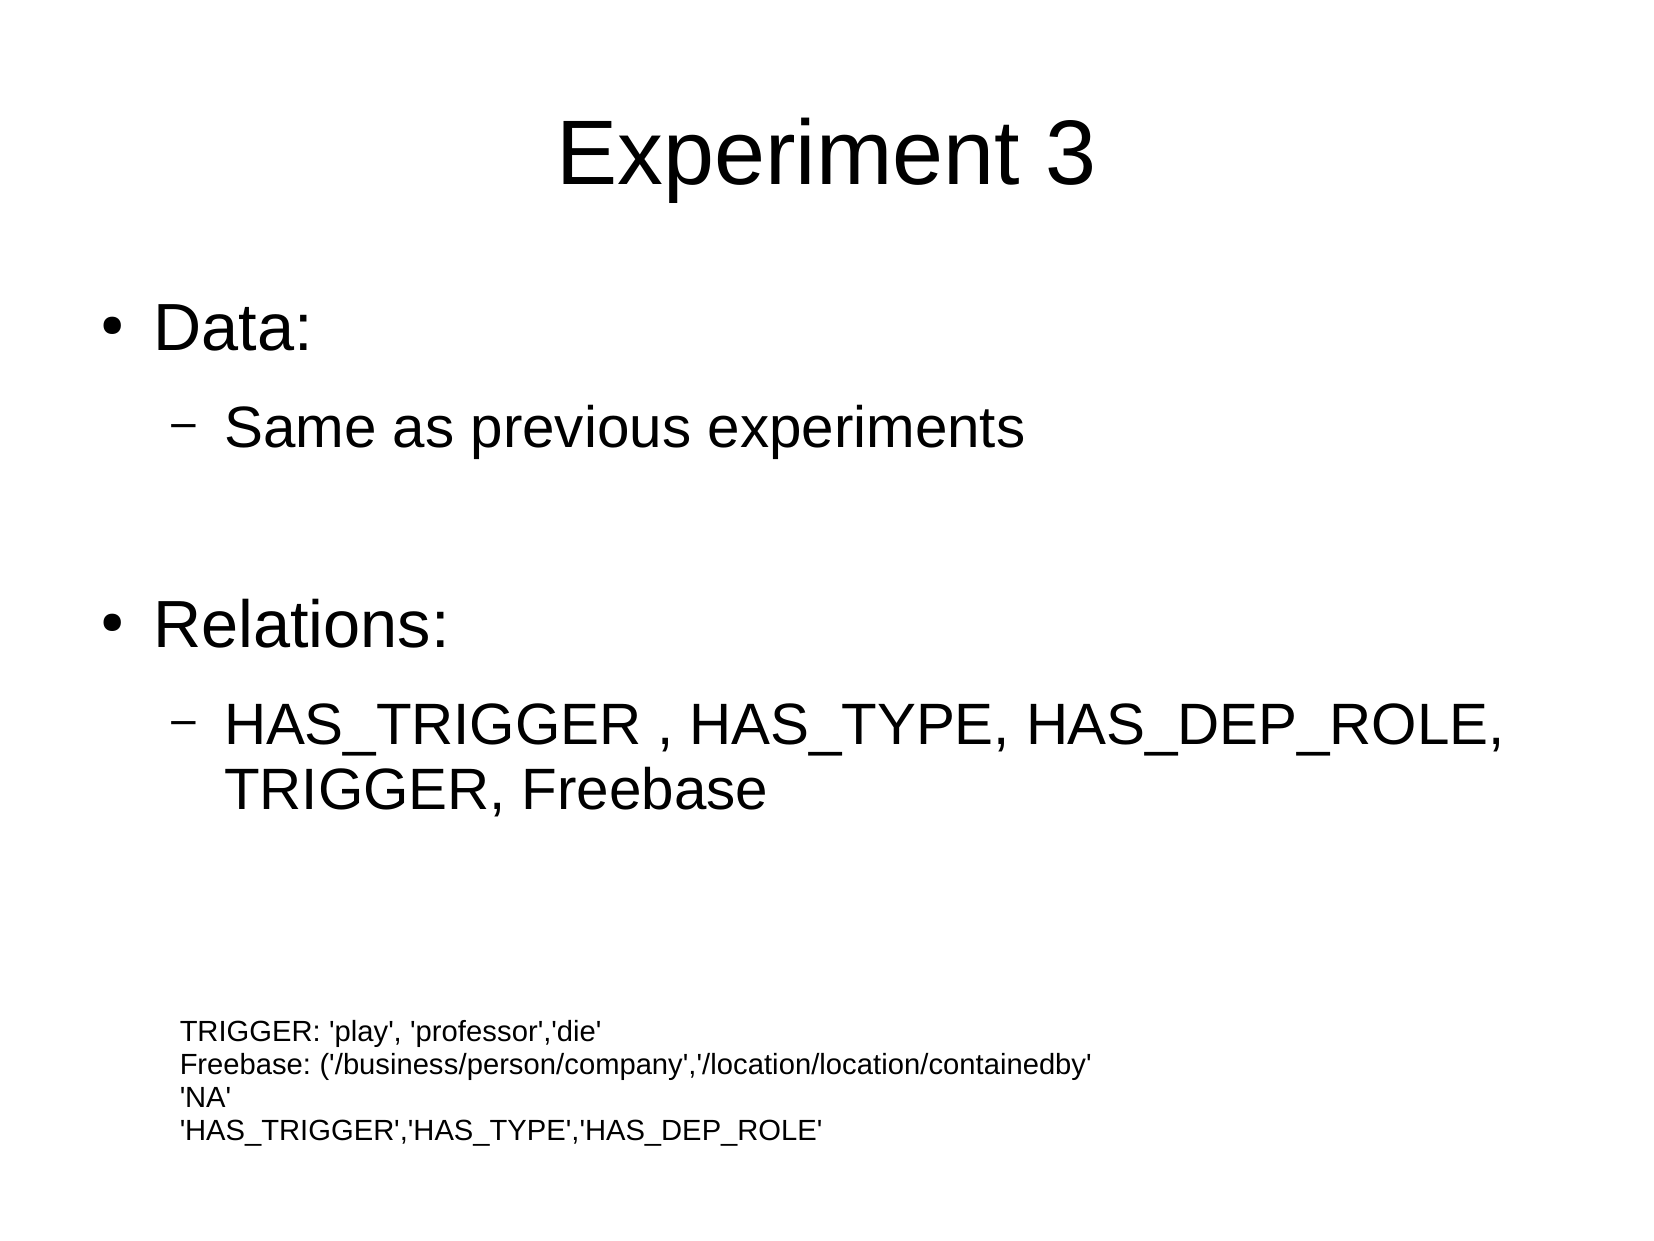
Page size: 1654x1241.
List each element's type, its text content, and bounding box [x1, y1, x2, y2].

list Data: Same as previous experiments Relations: HAS_TRIGGER , HAS_TYPE, HAS_DEP_ROLE, TRIGGER, Freebase [82, 290, 1538, 1010]
title Experiment 3 [82, 49, 1571, 257]
text_box TRIGGER: 'play', 'professor','die' Freebase: ('/business/person/company','/location/location/containedby' 'NA' 'HAS_TRIGGER','HAS_TYPE','HAS_DEP_ROLE' [165, 975, 1654, 1241]
